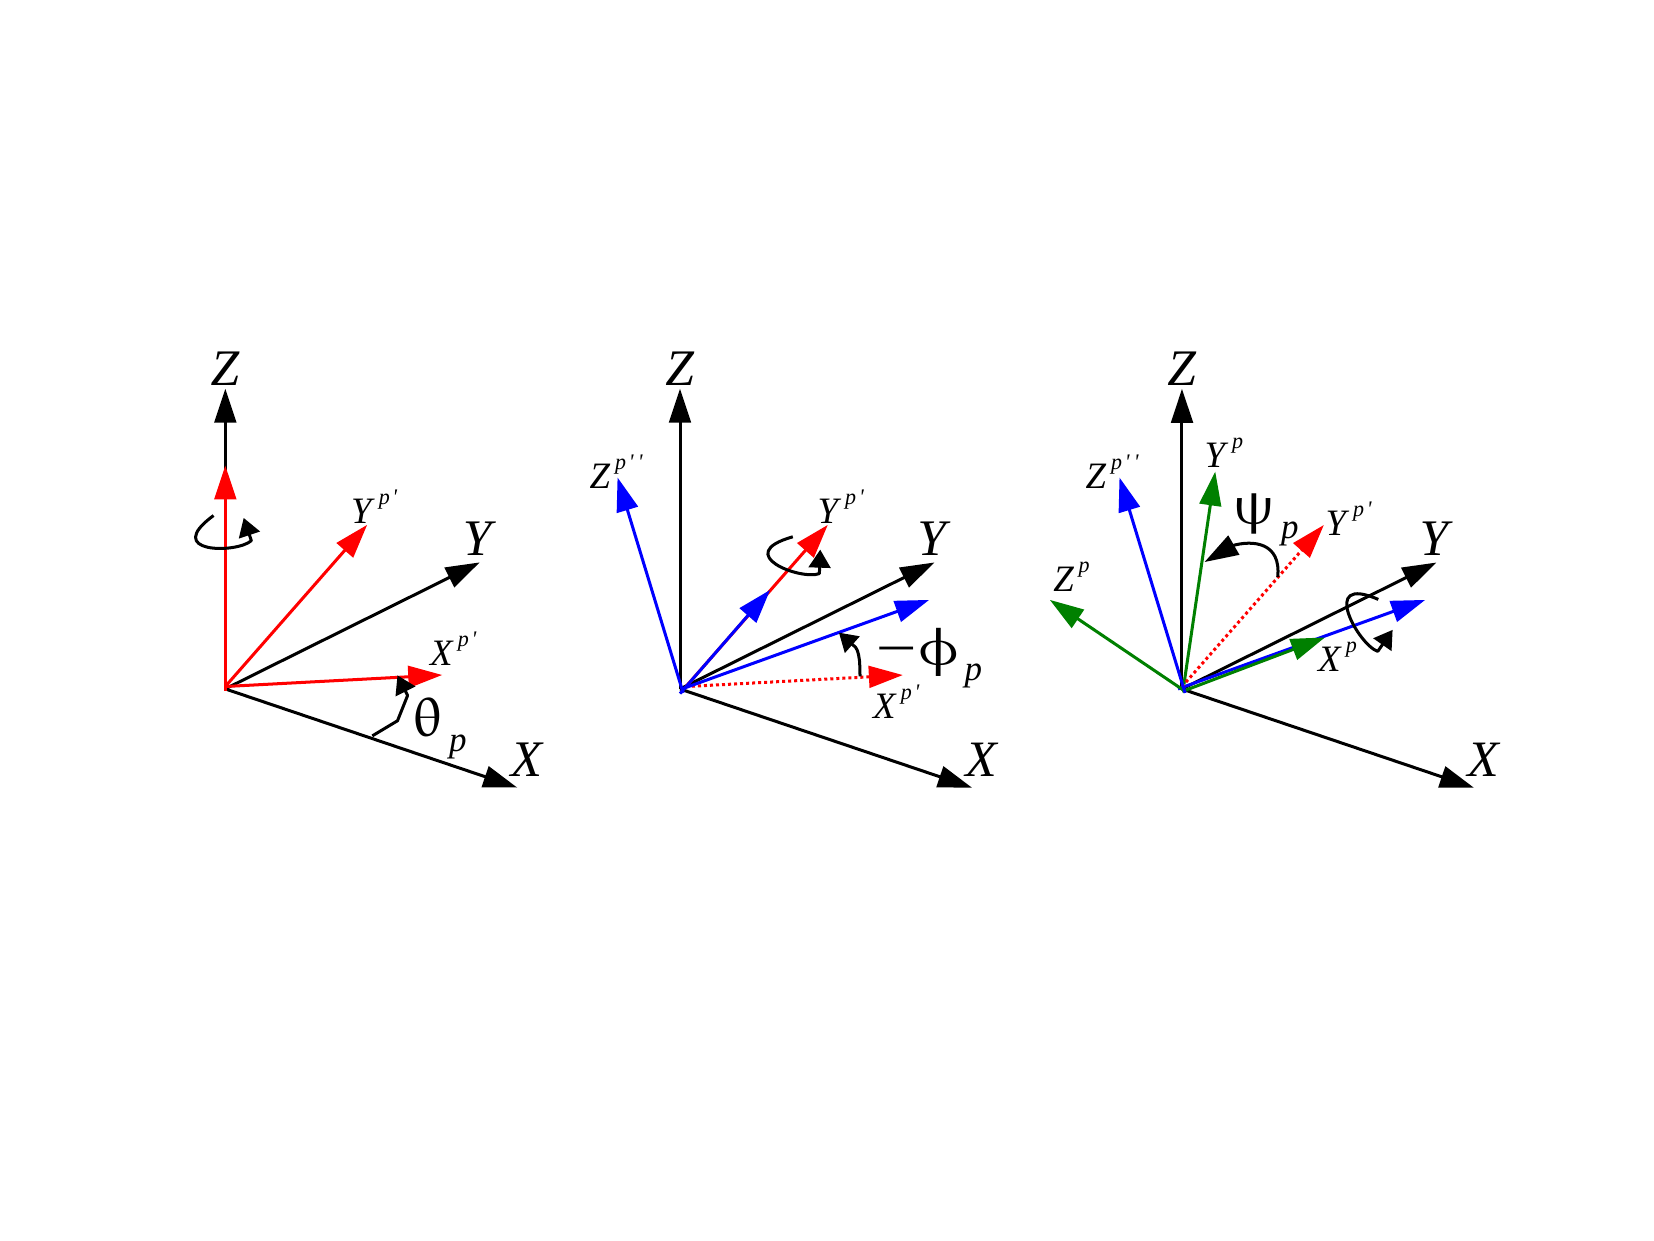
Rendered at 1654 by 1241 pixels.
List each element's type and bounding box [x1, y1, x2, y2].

chart [858, 610, 997, 729]
chart [1074, 448, 1148, 499]
chart [1151, 337, 1208, 400]
chart [1306, 631, 1367, 682]
chart [578, 448, 652, 499]
chart [1316, 495, 1381, 546]
chart [494, 728, 555, 790]
chart [949, 728, 1010, 790]
chart [398, 681, 480, 762]
chart [808, 484, 873, 534]
chart [904, 507, 958, 569]
chart [341, 484, 406, 534]
chart [1406, 507, 1460, 569]
chart [1451, 728, 1512, 790]
chart [194, 337, 251, 399]
chart [1041, 551, 1100, 602]
chart [418, 625, 487, 676]
chart [450, 507, 504, 569]
chart [1195, 427, 1314, 549]
chart [858, 610, 893, 623]
chart [649, 337, 706, 400]
